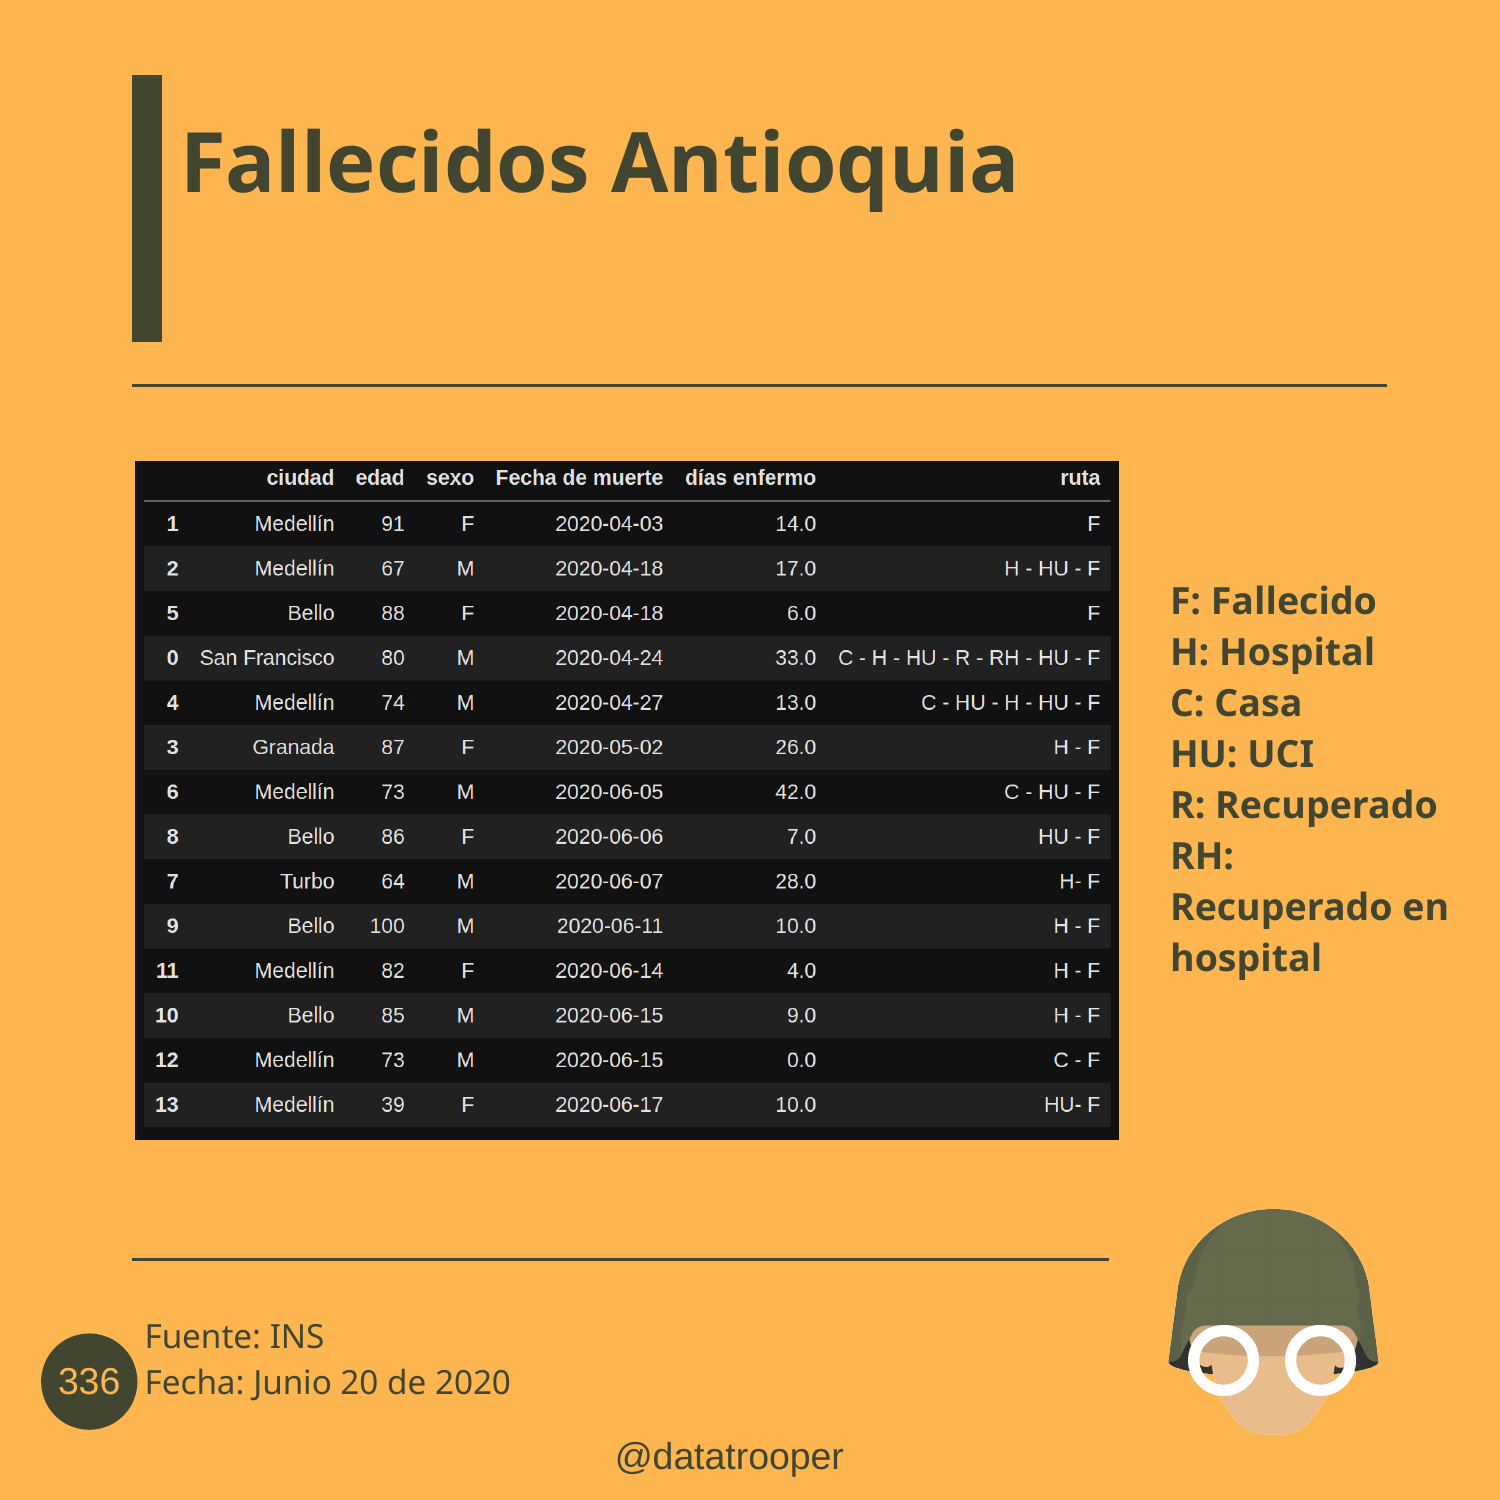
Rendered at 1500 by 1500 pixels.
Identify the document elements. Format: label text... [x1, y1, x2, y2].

title Fallecidos Antioquia [180, 64, 1351, 255]
title F: Fallecido H: Hospital C: Casa HU: UCI R: Recuperado RH: Recuperado en hospital [1170, 510, 1456, 1099]
picture [135, 461, 1119, 1141]
picture [1125, 1142, 1410, 1500]
